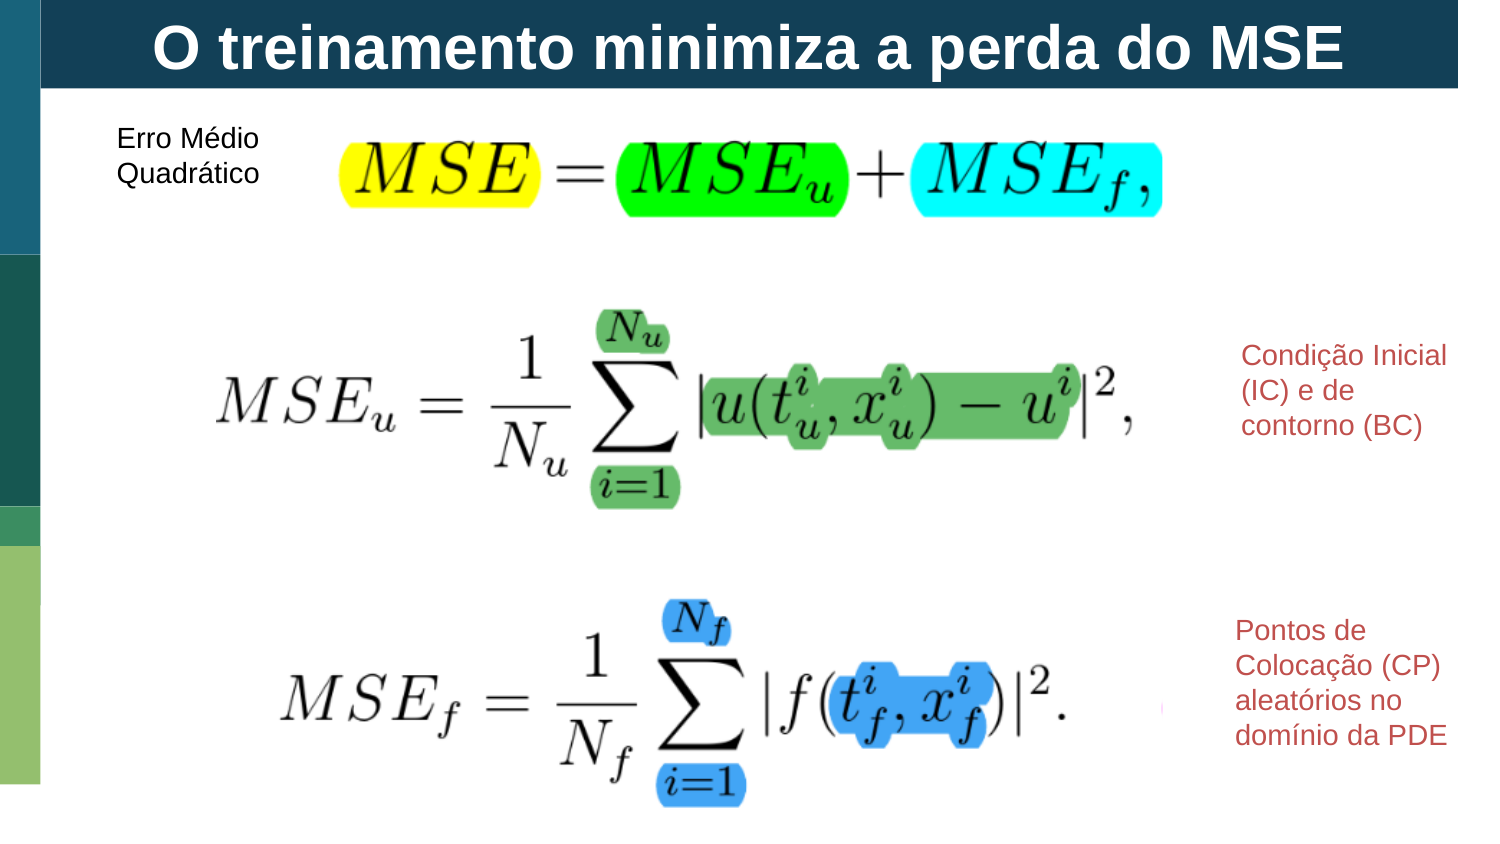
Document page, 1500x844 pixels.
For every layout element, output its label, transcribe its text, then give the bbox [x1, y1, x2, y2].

picture [216, 112, 1163, 818]
text_box Pontos de Colocação (CP) aleatórios no domínio da PDE [1220, 596, 1472, 767]
text_box Erro Médio Quadrático [101, 104, 305, 205]
text_box O treinamento minimiza a perda do MSE [40, 0, 1458, 89]
text_box Condição Inicial (IC) e de contorno (BC) [1226, 321, 1466, 457]
